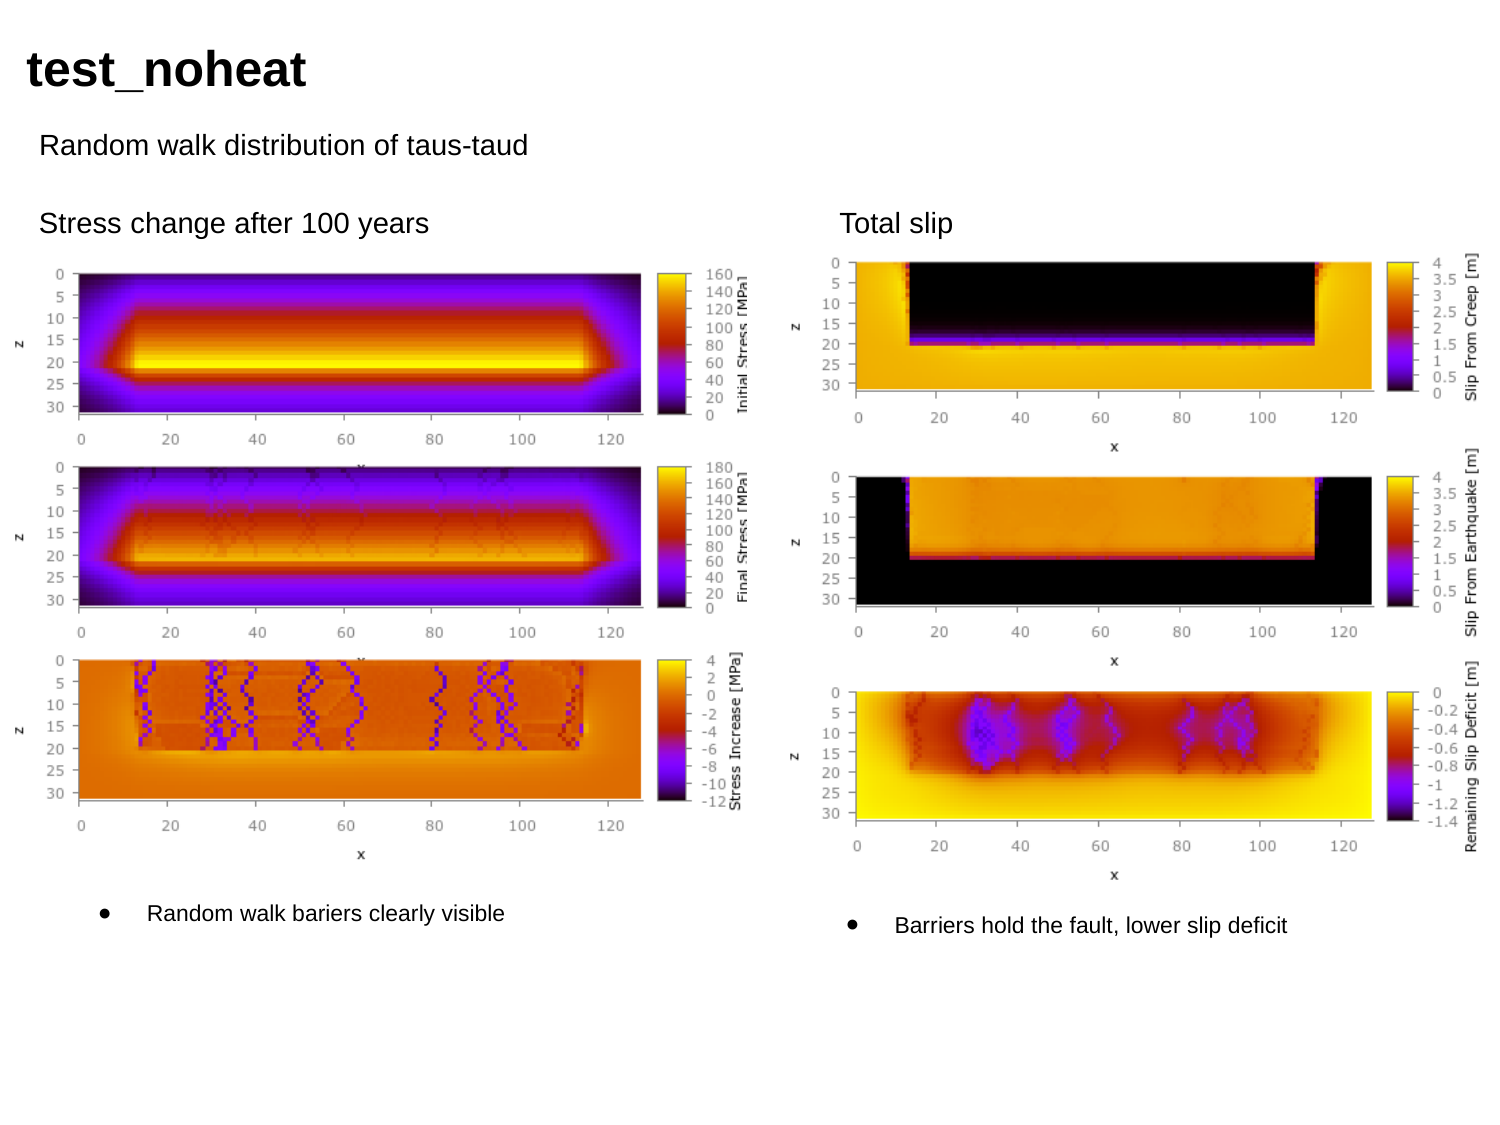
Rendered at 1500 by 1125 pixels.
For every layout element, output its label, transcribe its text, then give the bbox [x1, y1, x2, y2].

text_box Total slip [824, 189, 1267, 244]
text_box Barriers hold the fault, lower slip deficit [804, 895, 1448, 1101]
picture [781, 247, 1483, 884]
picture [10, 261, 747, 866]
title test_noheat [11, 19, 1086, 112]
text_box Random walk bariers clearly visible [56, 883, 700, 1055]
text_box Stress change after 100 years [24, 189, 466, 244]
list Random walk distribution of taus-taud [24, 111, 1425, 185]
